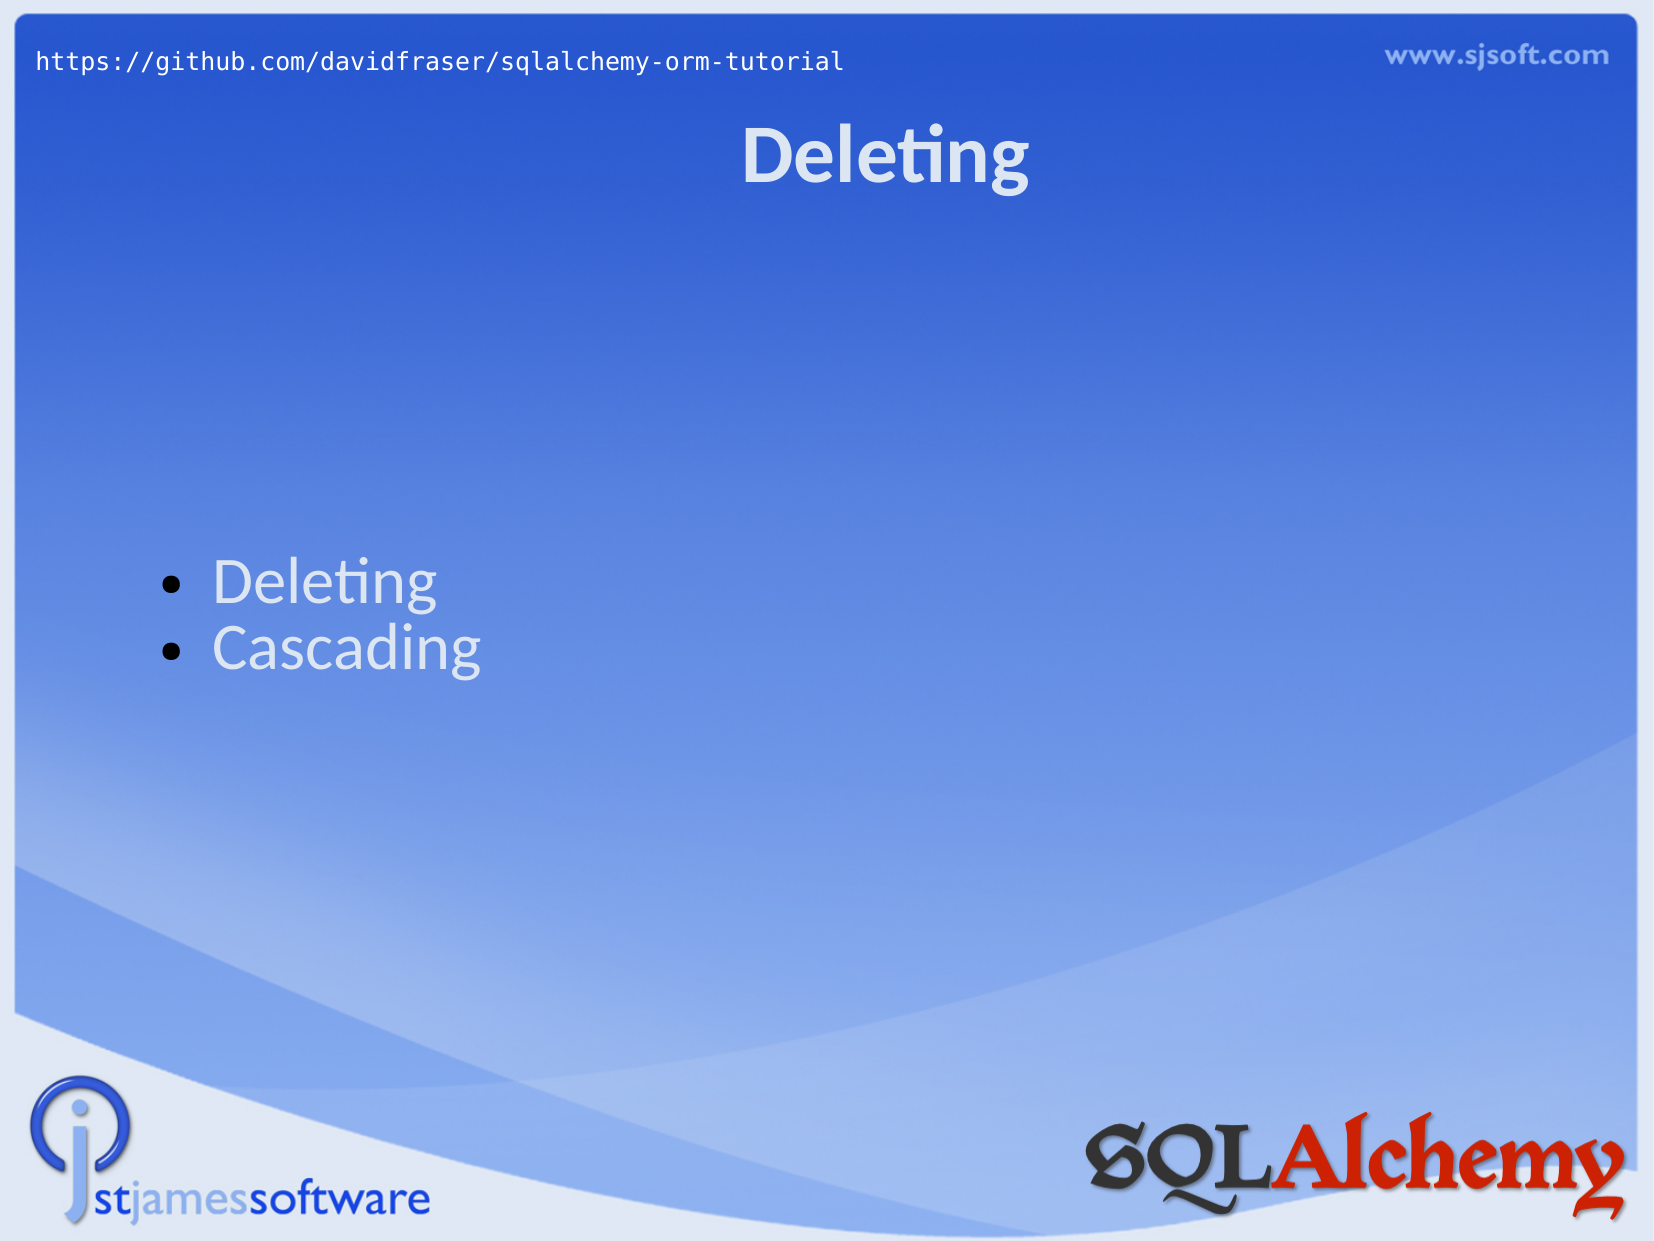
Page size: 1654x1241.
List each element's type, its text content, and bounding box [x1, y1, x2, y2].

picture [0, 0, 1654, 1241]
subtitle Deleting Cascading [141, 538, 1630, 702]
title Deleting [141, 111, 1630, 213]
